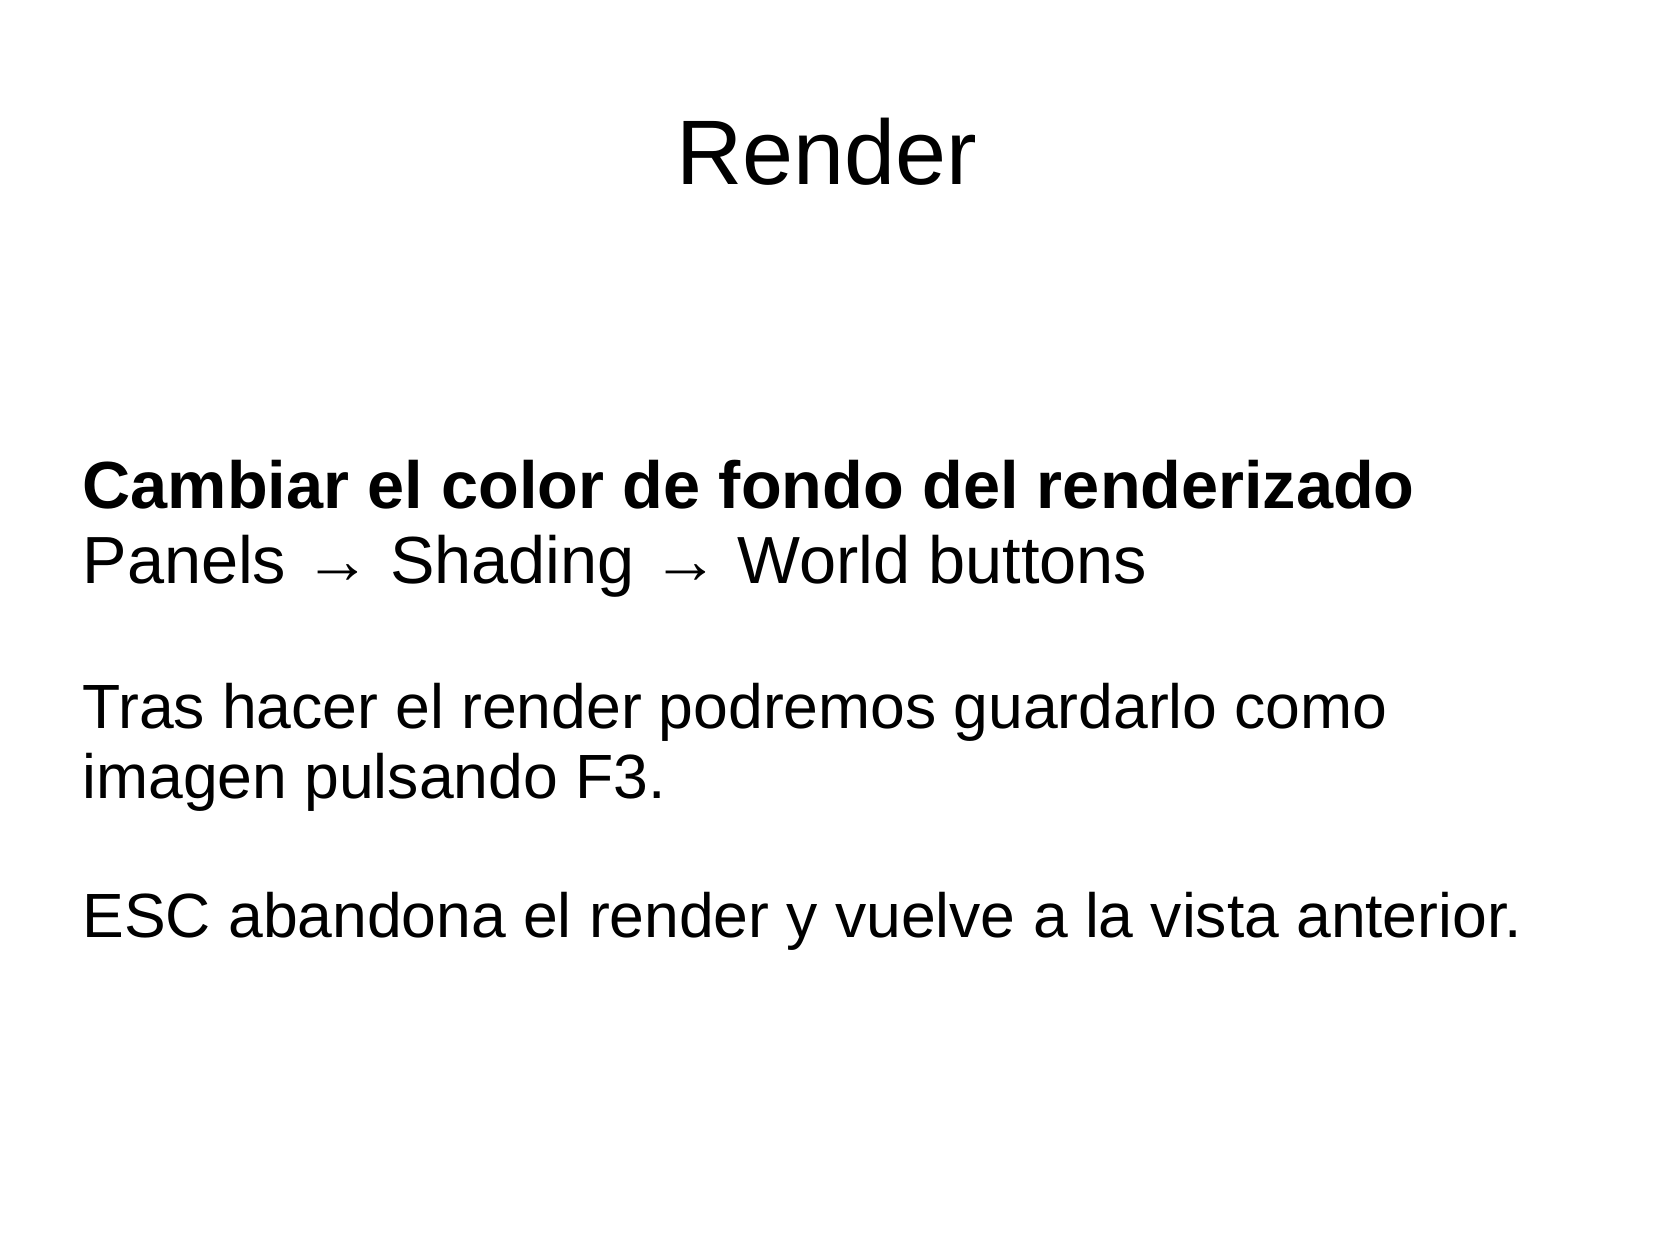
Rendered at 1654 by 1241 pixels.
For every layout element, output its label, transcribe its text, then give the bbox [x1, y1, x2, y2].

subtitle Cambiar el color de fondo del renderizado Panels → Shading → World buttons Tras hacer el render podremos guardarlo como imagen pulsando F3. ESC abandona el render y vuelve a la vista anterior. [82, 290, 1571, 1109]
title Render [82, 49, 1571, 257]
